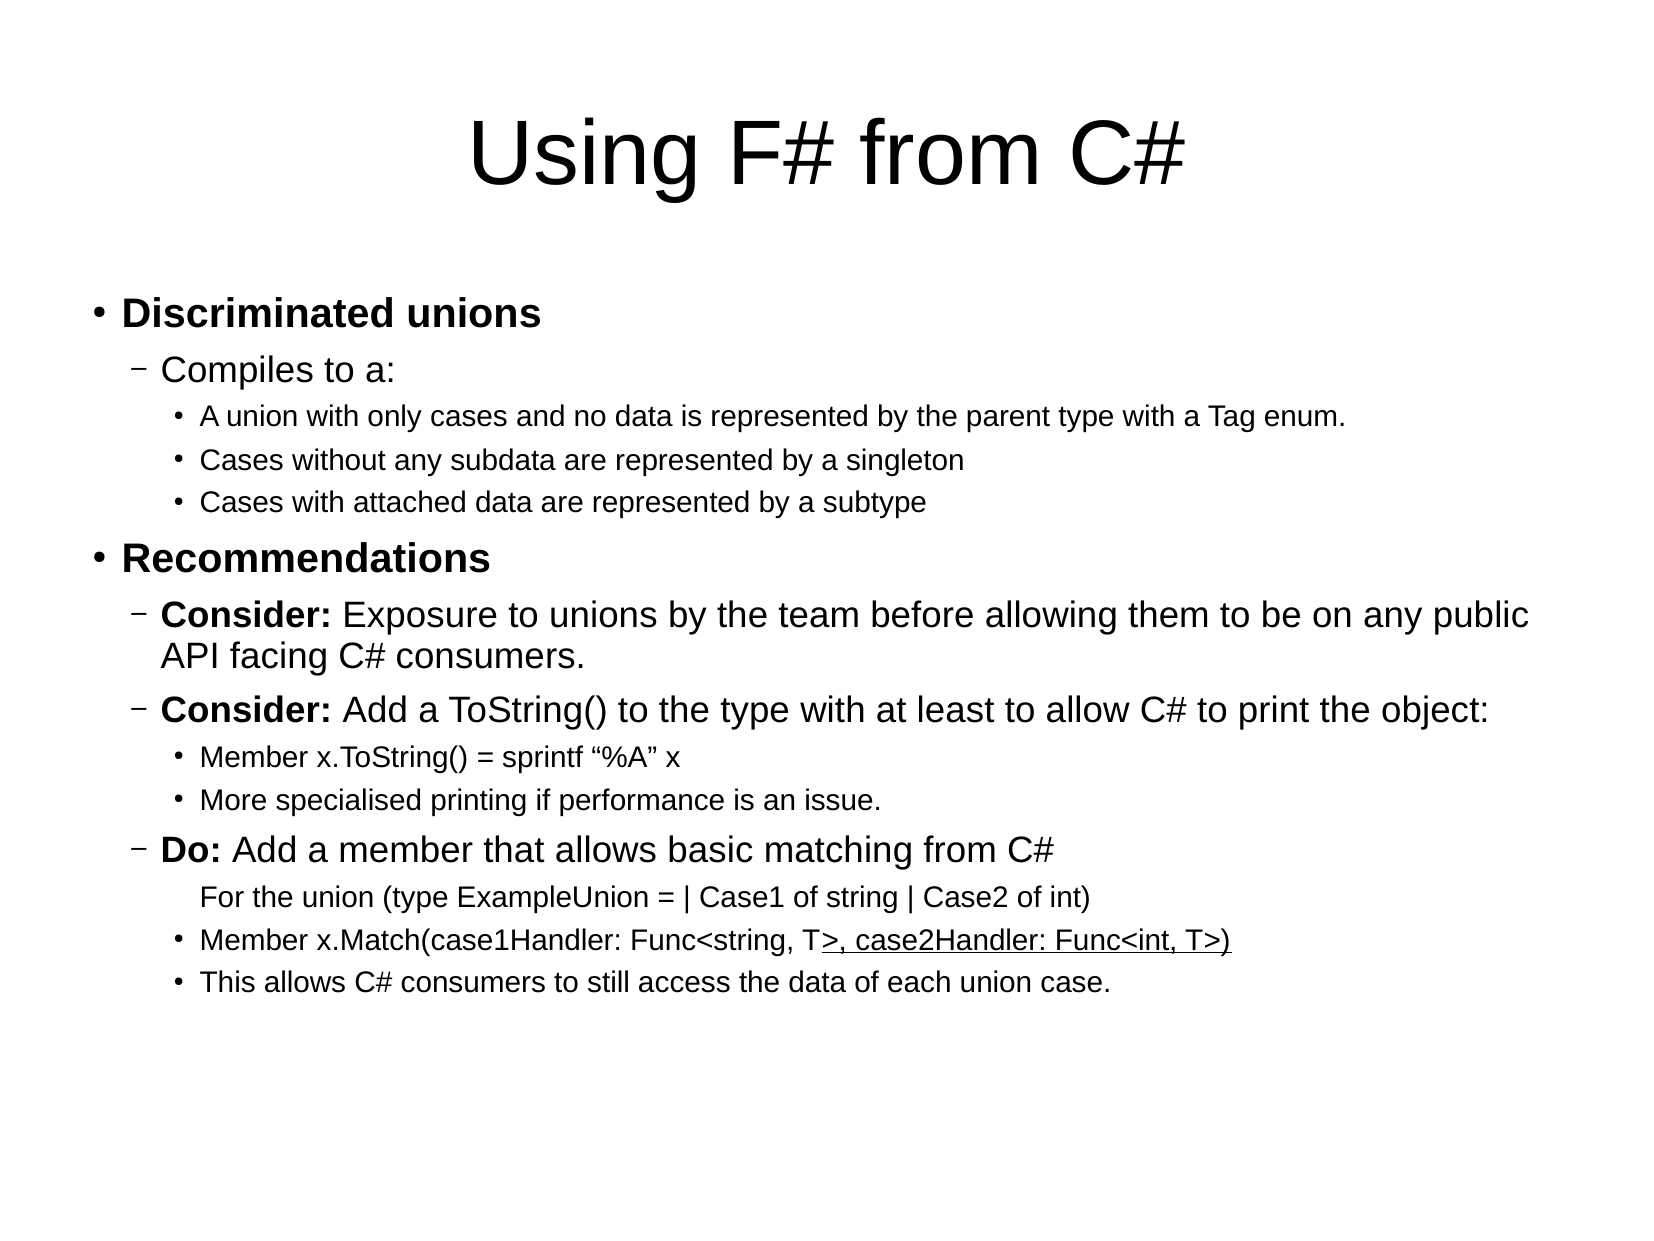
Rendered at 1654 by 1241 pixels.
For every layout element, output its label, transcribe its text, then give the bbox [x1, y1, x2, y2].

list Discriminated unions Compiles to a: A union with only cases and no data is represented by the parent type with a Tag enum. Cases without any subdata are represented by a singleton Cases with attached data are represented by a subtype Recommendations Consider: Exposure to unions by the team before allowing them to be on any public API facing C# consumers. Consider: Add a ToString() to the type with at least to allow C# to print the object: Member x.ToString() = sprintf “%A” x More specialised printing if performance is an issue. Do: Add a member that allows basic matching from C# For the union (type ExampleUnion = | Case1 of string | Case2 of int) Member x.Match(case1Handler: Func<string, T>, case2Handler: Func<int, T>) This allows C# consumers to still access the data of each union case. [82, 290, 1571, 1010]
title Using F# from C# [82, 49, 1571, 257]
